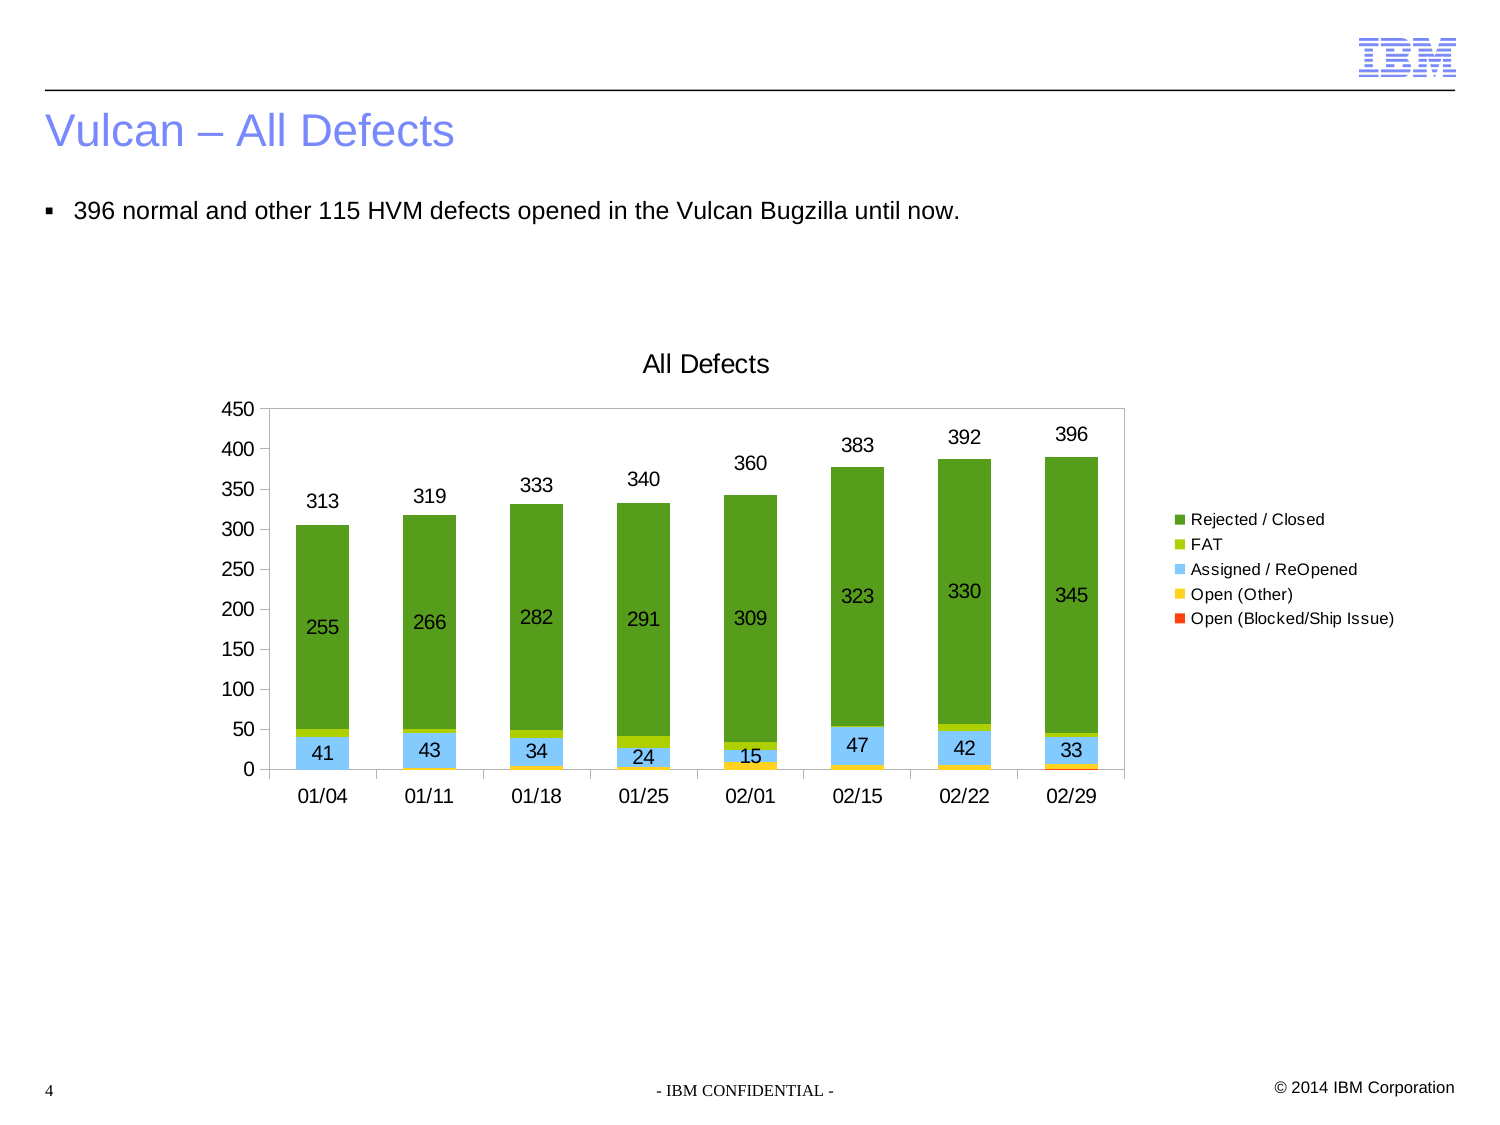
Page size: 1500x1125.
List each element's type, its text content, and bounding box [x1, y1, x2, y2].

picture [1359, 37, 1456, 77]
list 396 normal and other 115 HVM defects opened in the Vulcan Bugzilla until now. [30, 188, 1456, 378]
title Vulcan – All Defects [30, 97, 1456, 188]
chart [167, 318, 1414, 845]
